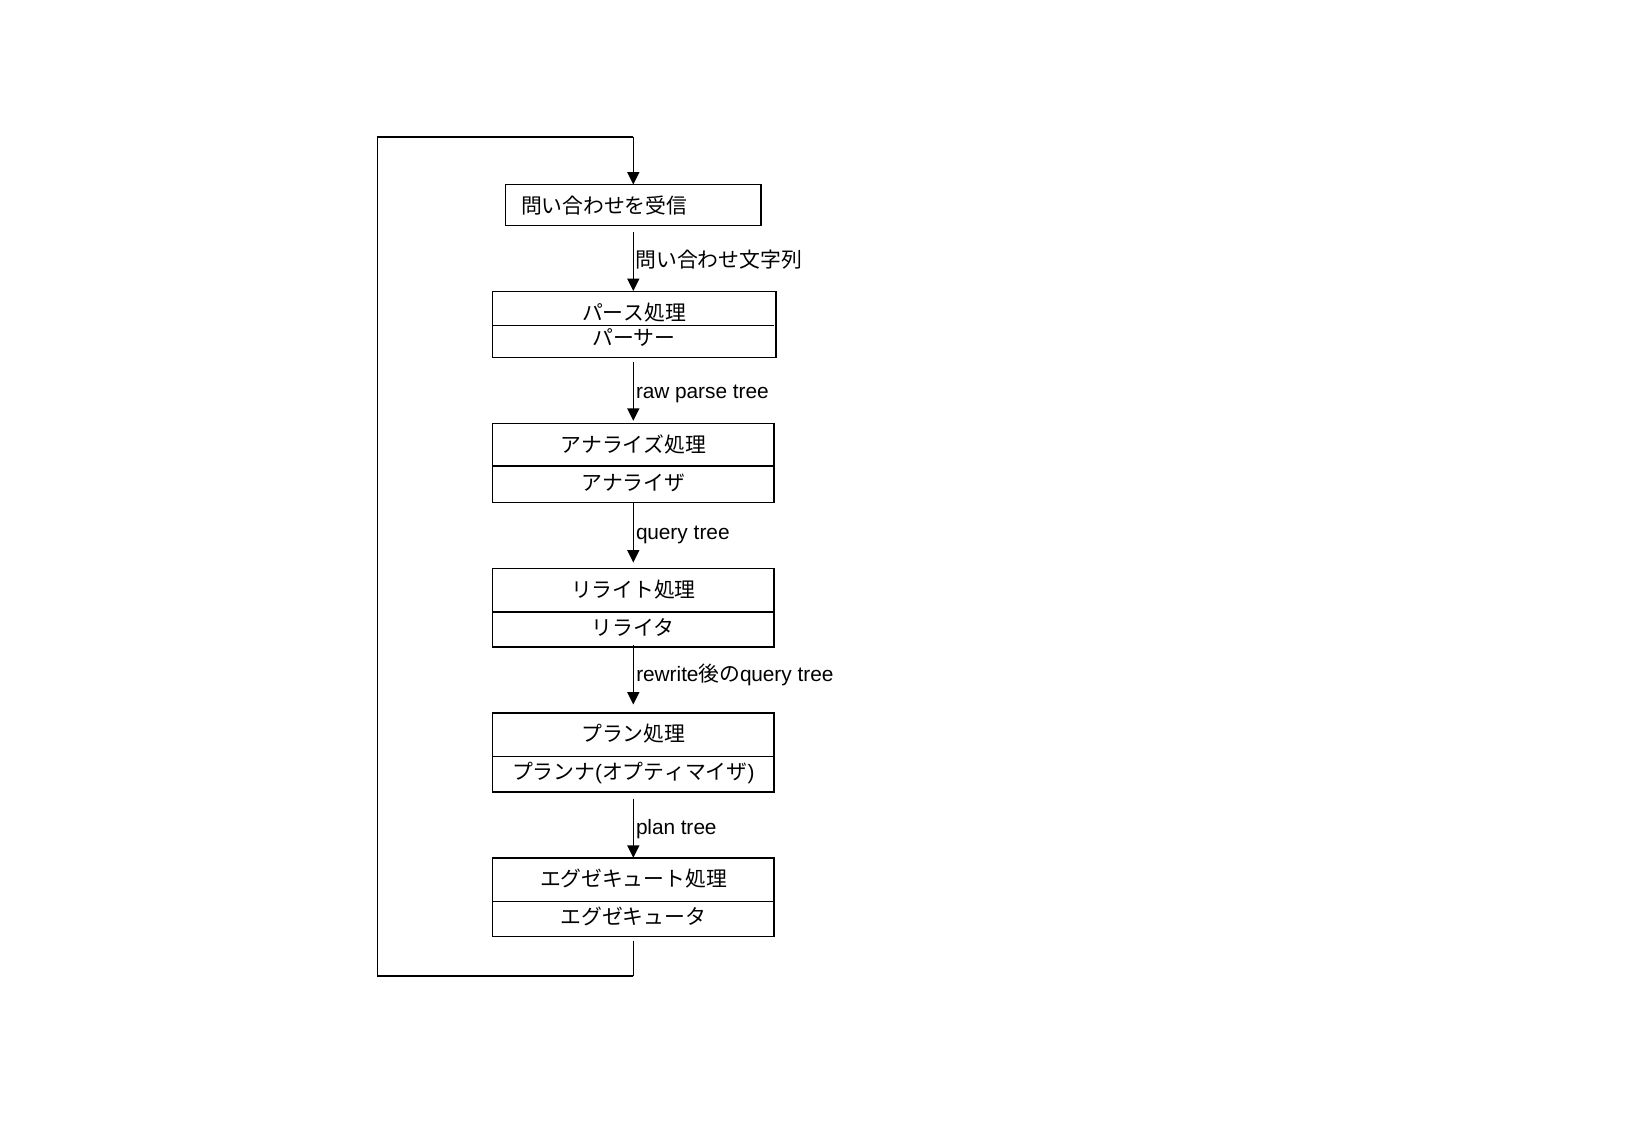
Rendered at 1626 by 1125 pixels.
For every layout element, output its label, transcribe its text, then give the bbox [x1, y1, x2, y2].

text_box 問い合わせ文字列 [620, 238, 818, 280]
text_box raw parse tree [620, 370, 785, 411]
text_box エグゼキュート処理 エグゼキュータ [492, 857, 775, 937]
text_box plan tree [620, 805, 733, 847]
text_box リライト処理 リライタ [492, 568, 775, 648]
text_box パース処理 パーサー [492, 291, 776, 358]
text_box query tree [620, 510, 746, 552]
text_box rewrite後のquery tree [620, 652, 850, 694]
text_box 問い合わせを受信 [505, 184, 762, 226]
text_box アナライズ処理 アナライザ [492, 423, 775, 503]
text_box プラン処理 プランナ(オプティマイザ) [492, 712, 775, 792]
